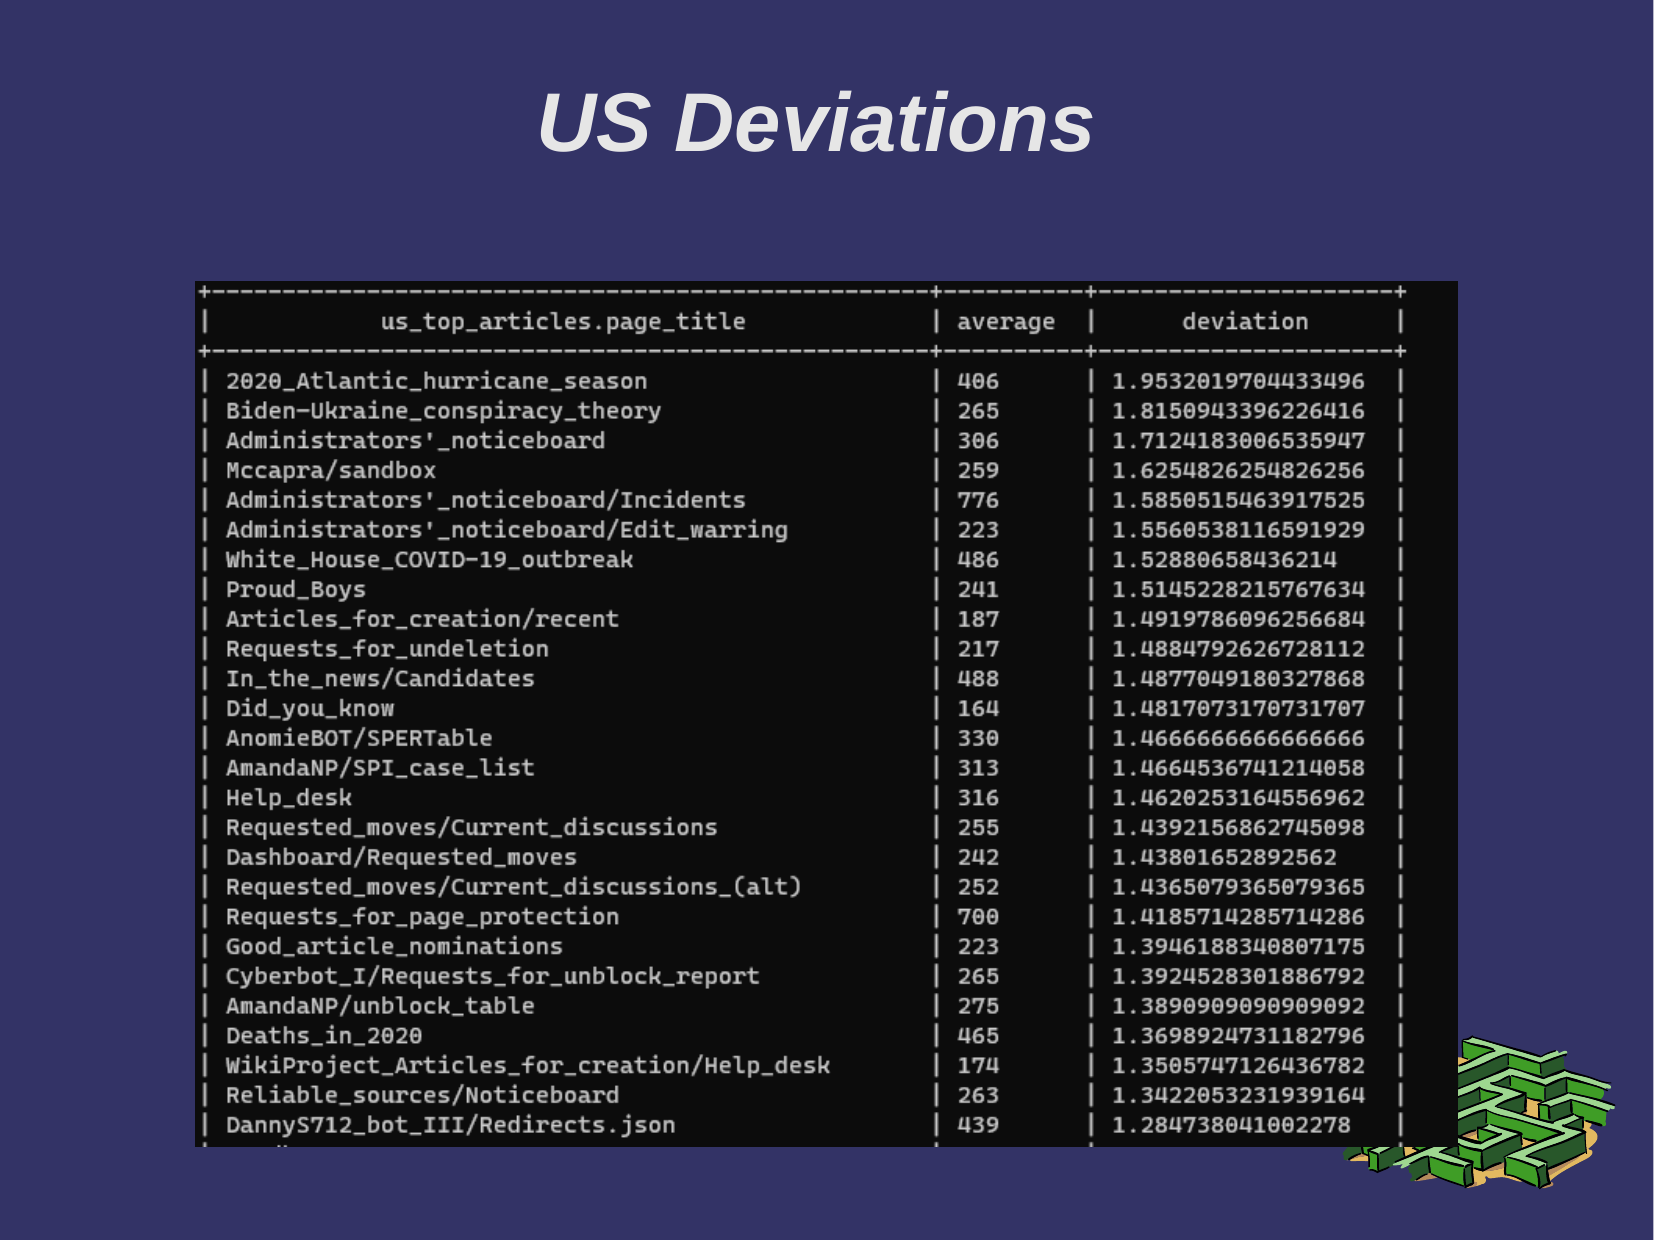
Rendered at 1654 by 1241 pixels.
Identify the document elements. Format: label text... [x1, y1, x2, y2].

picture [195, 281, 1458, 1147]
title US Deviations [121, 19, 1534, 227]
